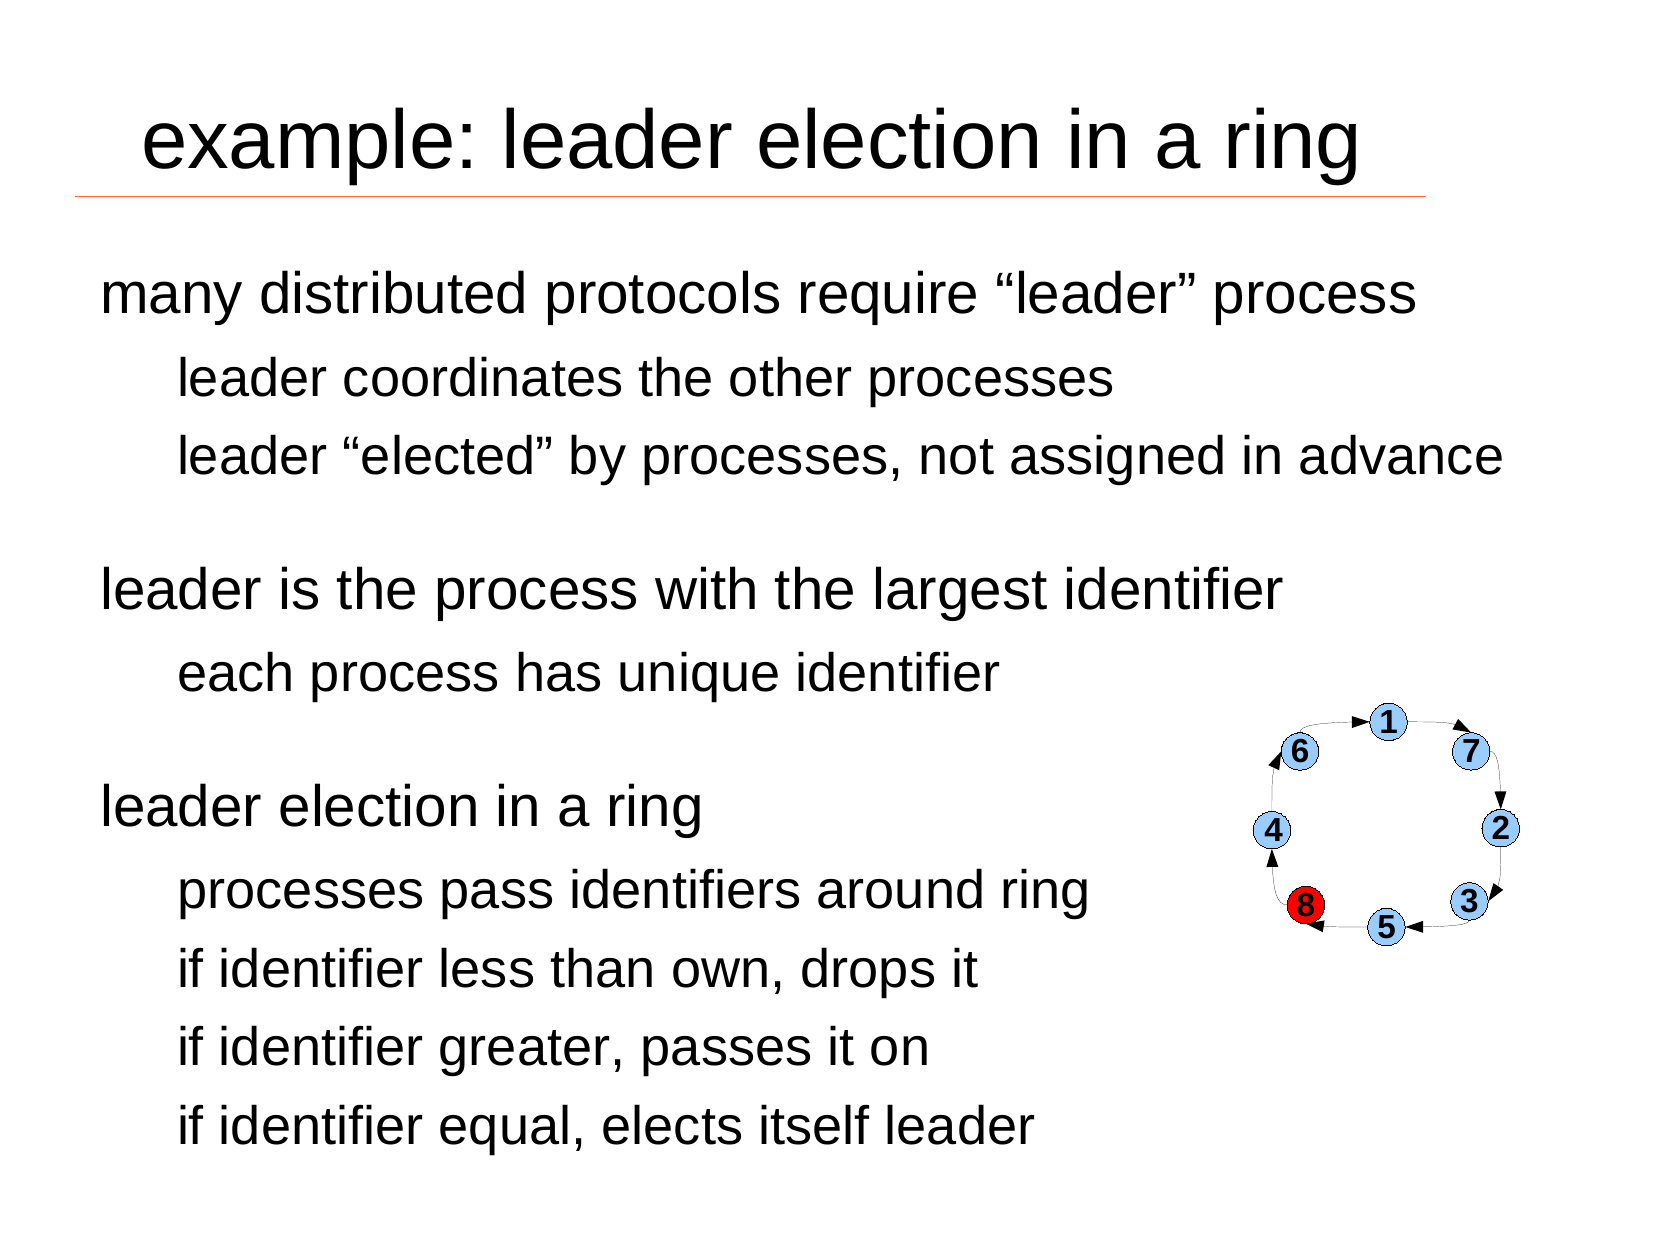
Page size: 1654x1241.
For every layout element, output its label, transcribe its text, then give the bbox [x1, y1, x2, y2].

text_box 4 [1253, 811, 1291, 849]
text_box 1 [1369, 703, 1408, 741]
text_box 2 [1482, 809, 1520, 847]
title example: leader election in a ring [141, 86, 1604, 193]
text_box 3 [1450, 882, 1489, 921]
text_box 5 [1367, 908, 1406, 946]
text_box 7 [1452, 732, 1490, 771]
text_box 8 [1287, 886, 1325, 924]
list many distributed protocols require “leader” process leader coordinates the other processes leader “elected” by processes, not assigned in advance leader is the process with the largest identifier each process has unique identifier leader election in a ring processes pass identifiers around ring if identifier less than own, drops it if identifier greater, passes it on if identifier equal, elects itself leader [82, 261, 1571, 1236]
text_box 6 [1281, 732, 1319, 771]
